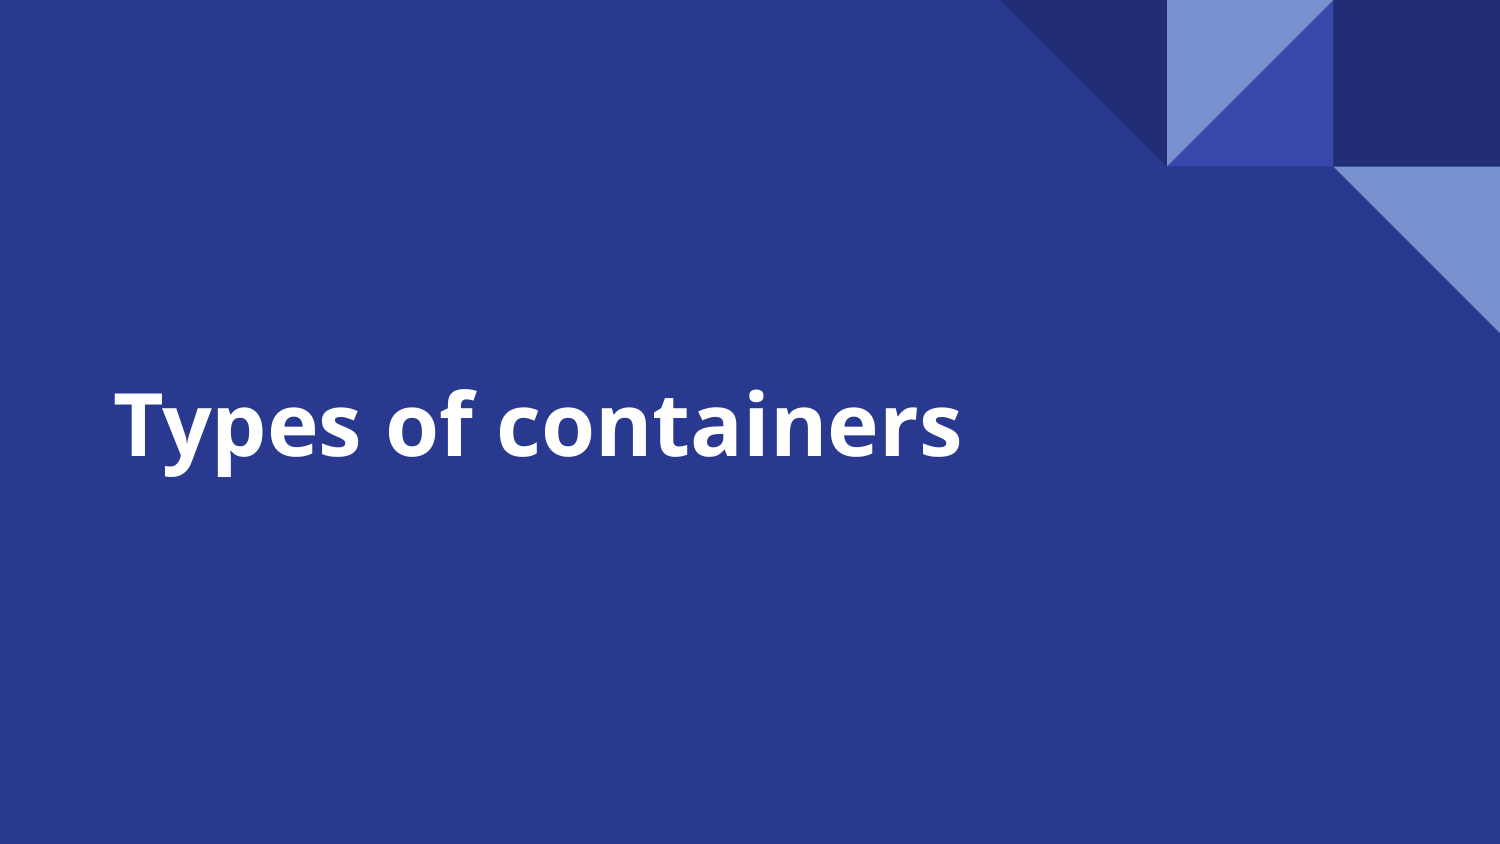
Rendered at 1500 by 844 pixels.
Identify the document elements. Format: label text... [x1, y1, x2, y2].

title Types of containers [98, 353, 1447, 491]
